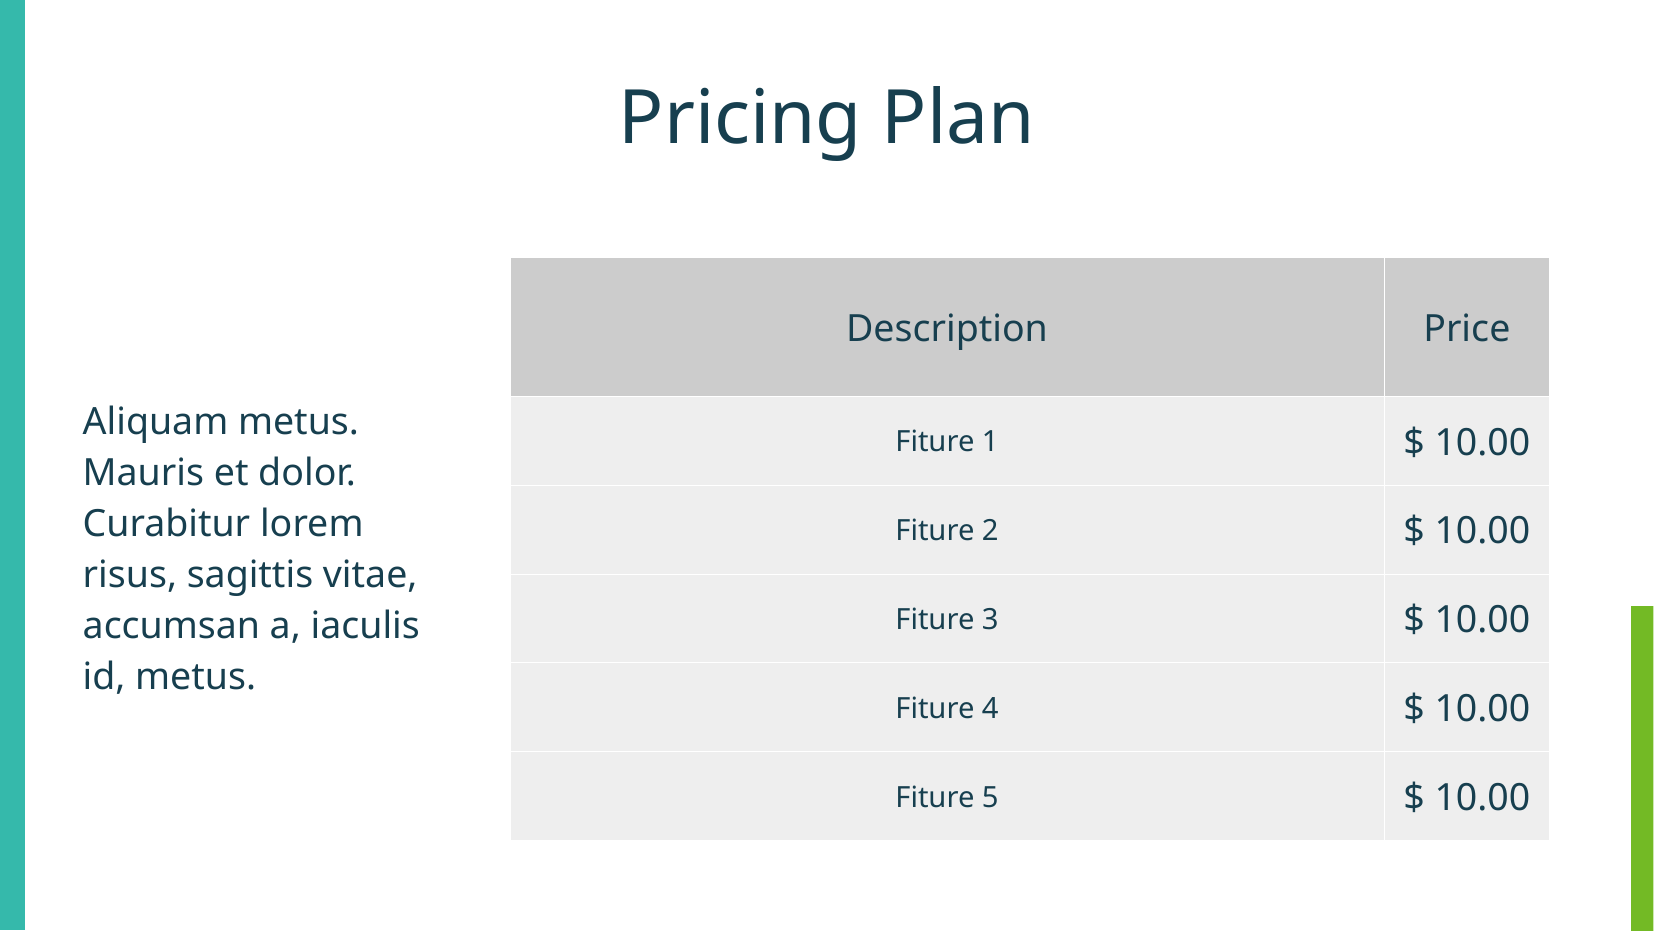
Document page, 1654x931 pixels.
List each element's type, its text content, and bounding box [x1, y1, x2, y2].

table_cell Fiture 4 [511, 663, 1384, 751]
table_header Price [1385, 258, 1549, 396]
table_cell $ 10.00 [1385, 663, 1549, 751]
table_cell Fiture 3 [511, 575, 1384, 662]
table_cell Fiture 2 [511, 486, 1384, 574]
table_cell Fiture 5 [511, 752, 1384, 840]
subtitle Aliquam metus. Mauris et dolor. Curabitur lorem risus, sagittis vitae, accumsan a, iaculis id, metus. [82, 255, 436, 841]
table_cell $ 10.00 [1385, 752, 1549, 840]
table_cell $ 10.00 [1385, 397, 1549, 485]
table_cell $ 10.00 [1385, 575, 1549, 662]
table_cell $ 10.00 [1385, 486, 1549, 574]
table_header Description [511, 258, 1384, 396]
title Pricing Plan [82, 37, 1571, 193]
table_cell Fiture 1 [511, 397, 1384, 485]
